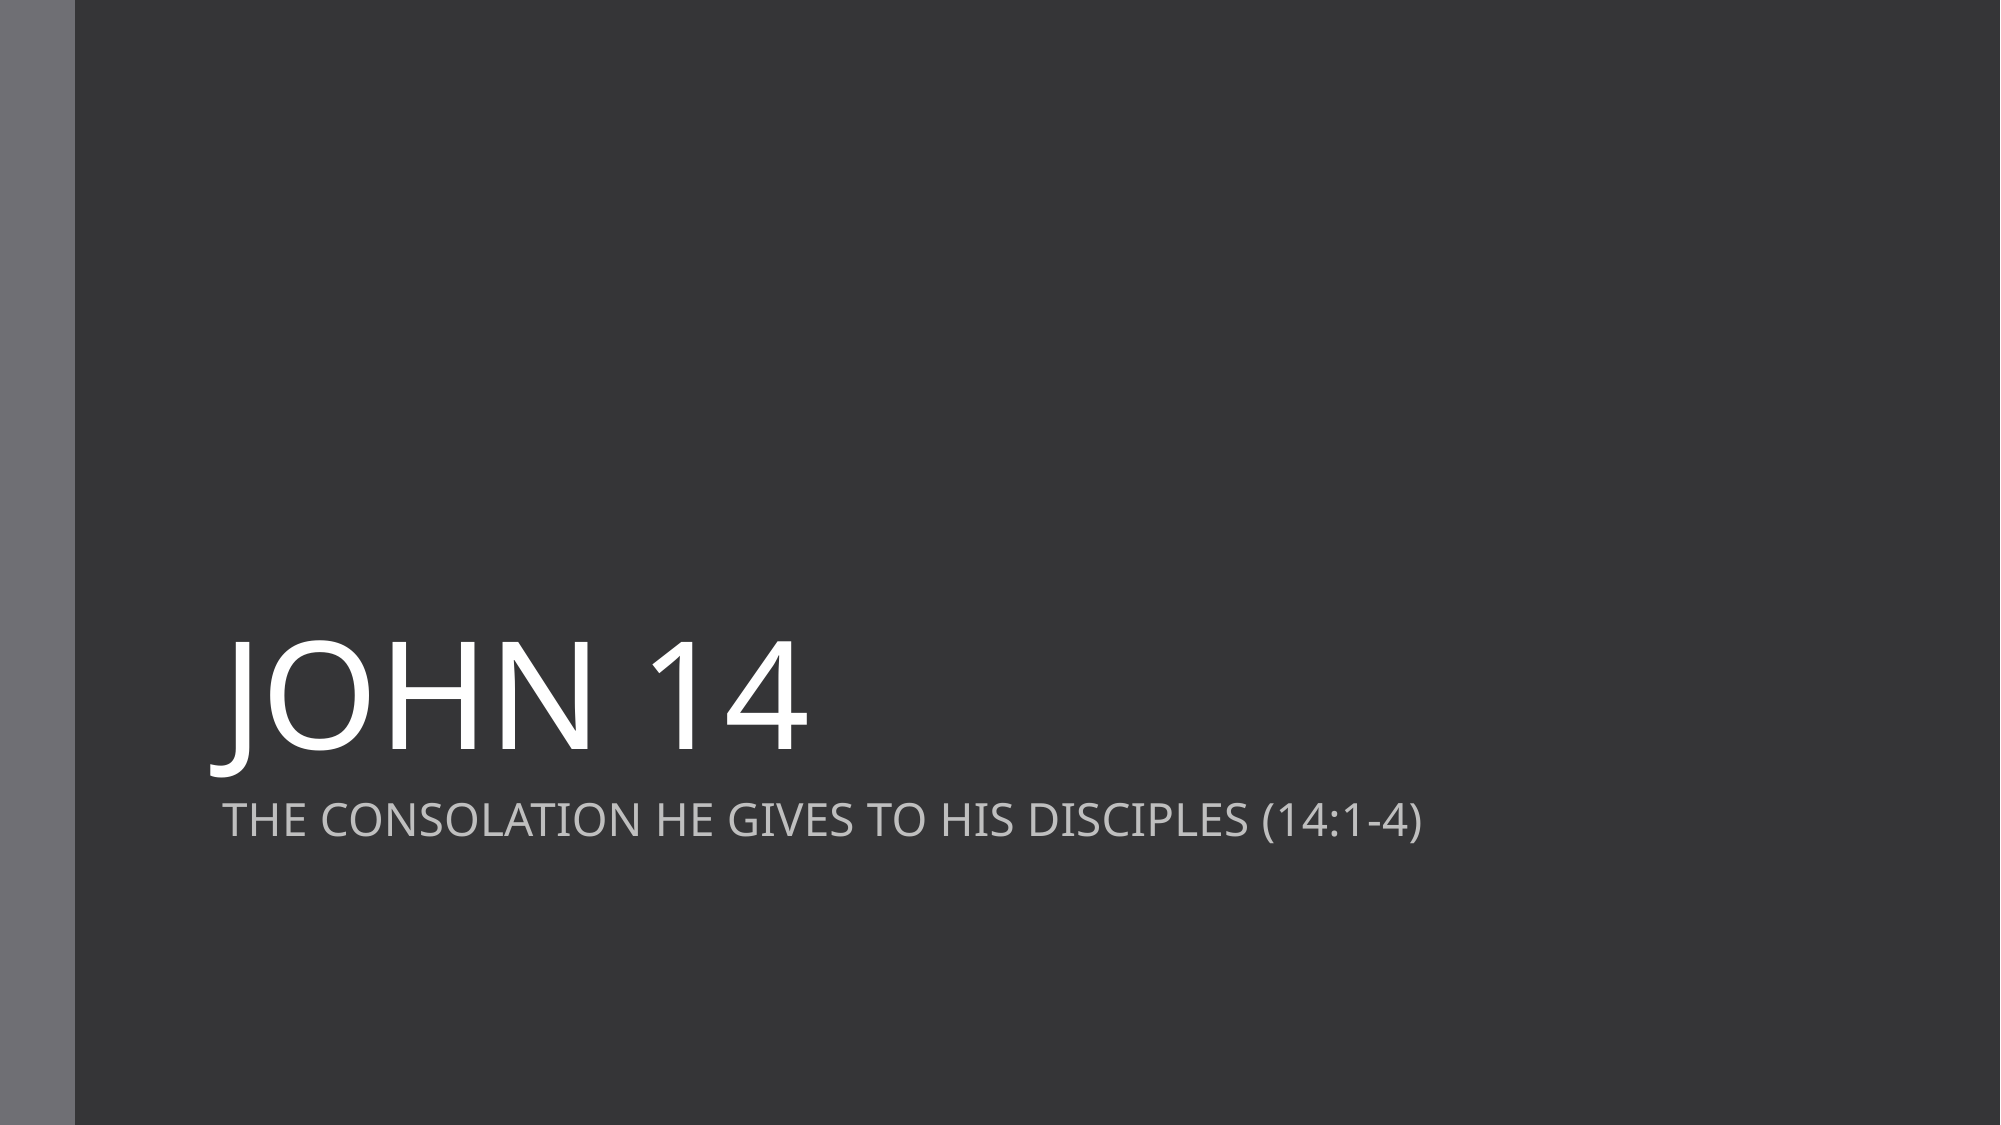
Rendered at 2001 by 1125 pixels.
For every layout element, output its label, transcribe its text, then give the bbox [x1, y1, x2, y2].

subtitle THE CONSOLATION HE GIVES TO HIS DISCIPLES (14:1-4) [206, 787, 1752, 1066]
title JOHN 14 [206, 124, 1752, 787]
